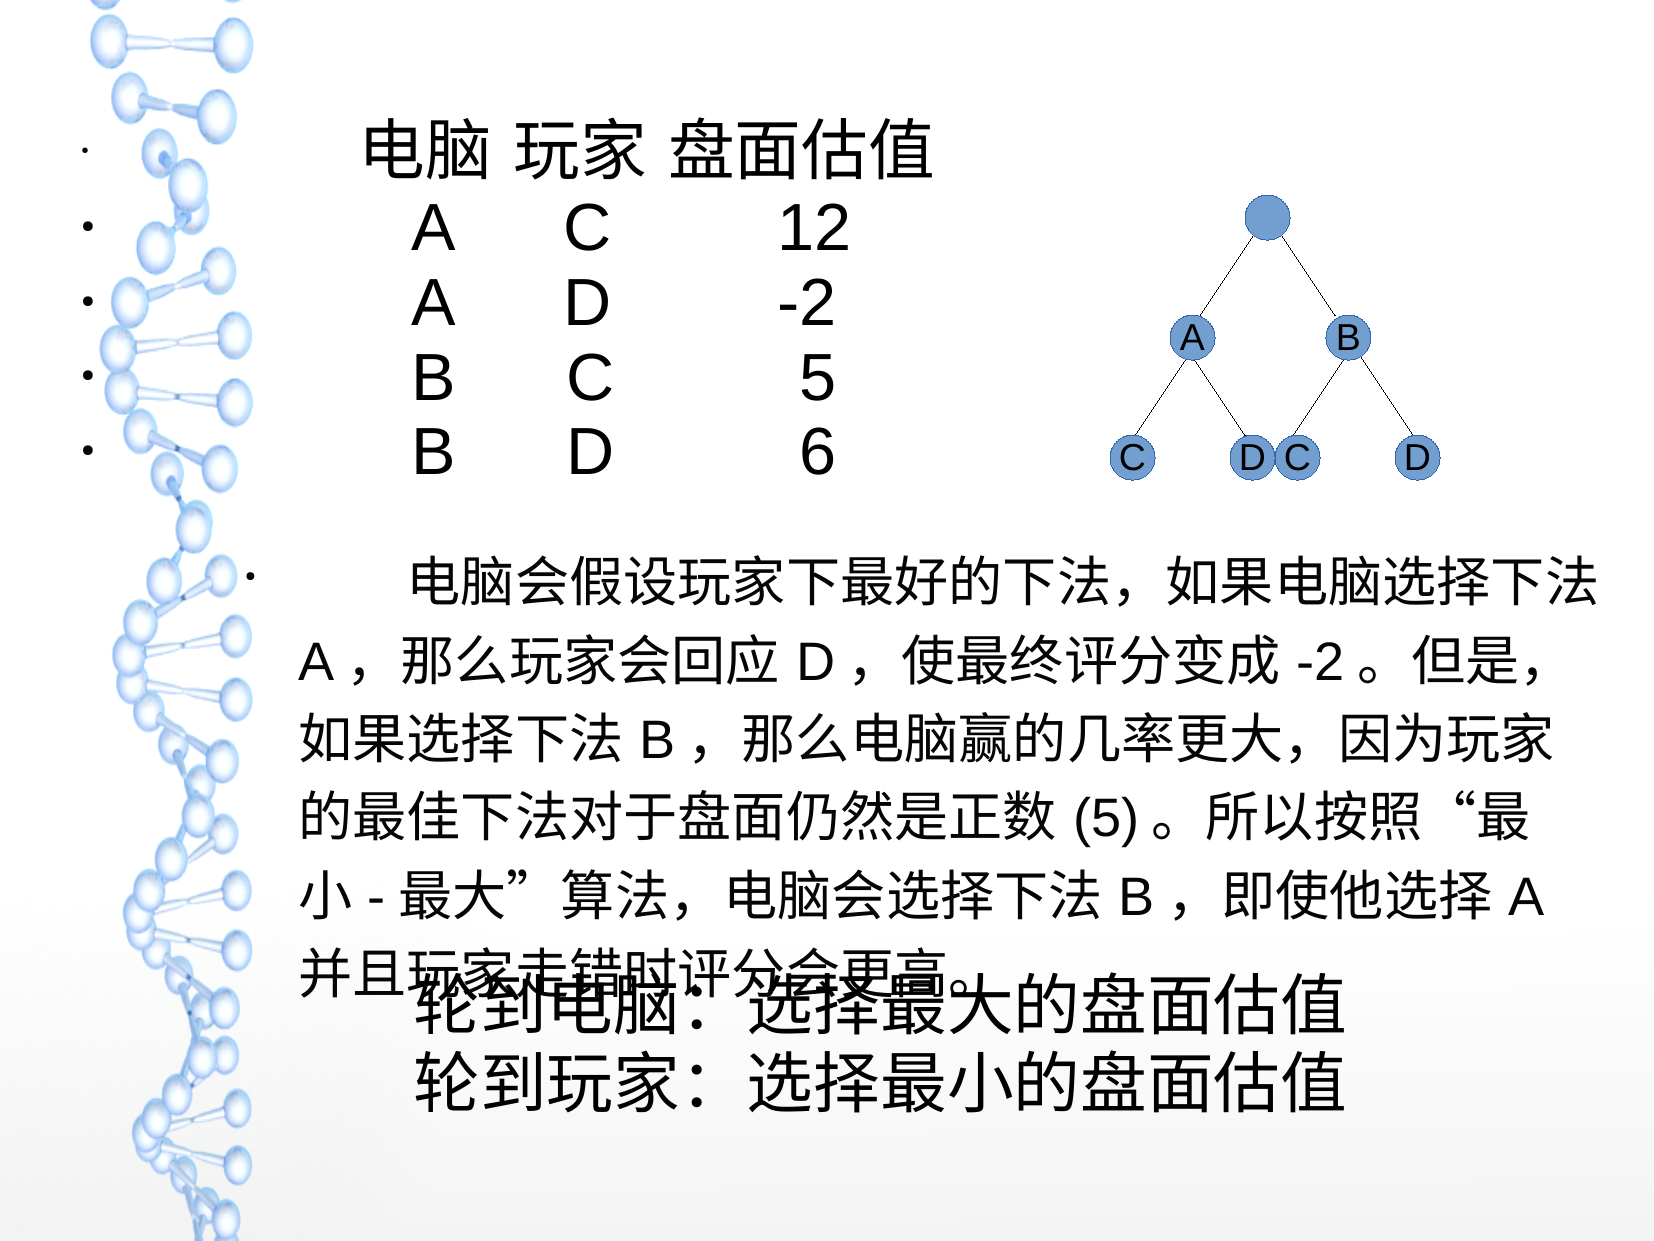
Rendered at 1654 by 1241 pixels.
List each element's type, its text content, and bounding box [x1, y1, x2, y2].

text_box A [1170, 315, 1216, 361]
text_box 轮到电脑：选择最大的盘面估值 轮到玩家：选择最小的盘面估值 [398, 960, 1501, 1131]
text_box C [1110, 435, 1156, 481]
text_box [1245, 195, 1291, 241]
text_box D [1230, 435, 1275, 481]
text_box B [1325, 315, 1371, 361]
text_box D [1395, 435, 1441, 481]
text_box C [1275, 435, 1321, 481]
text_box 电脑会假设玩家下最好的下法，如果电脑选择下法A，那么玩家会回应D，使最终评分变成-2。但是，如果选择下法B，那么电脑赢的几率更大，因为玩家的最佳下法对于盘面仍然是正数(5)。所以按照“最小-最大”算法，电脑会选择下法B，即使他选择A并且玩家走错时评分会更高。 [227, 538, 1606, 1021]
picture [0, 0, 1654, 1241]
text_box 电脑 玩家 盘面估值 A C 12 A D -2 B C 5 B D 6 [48, 105, 976, 615]
